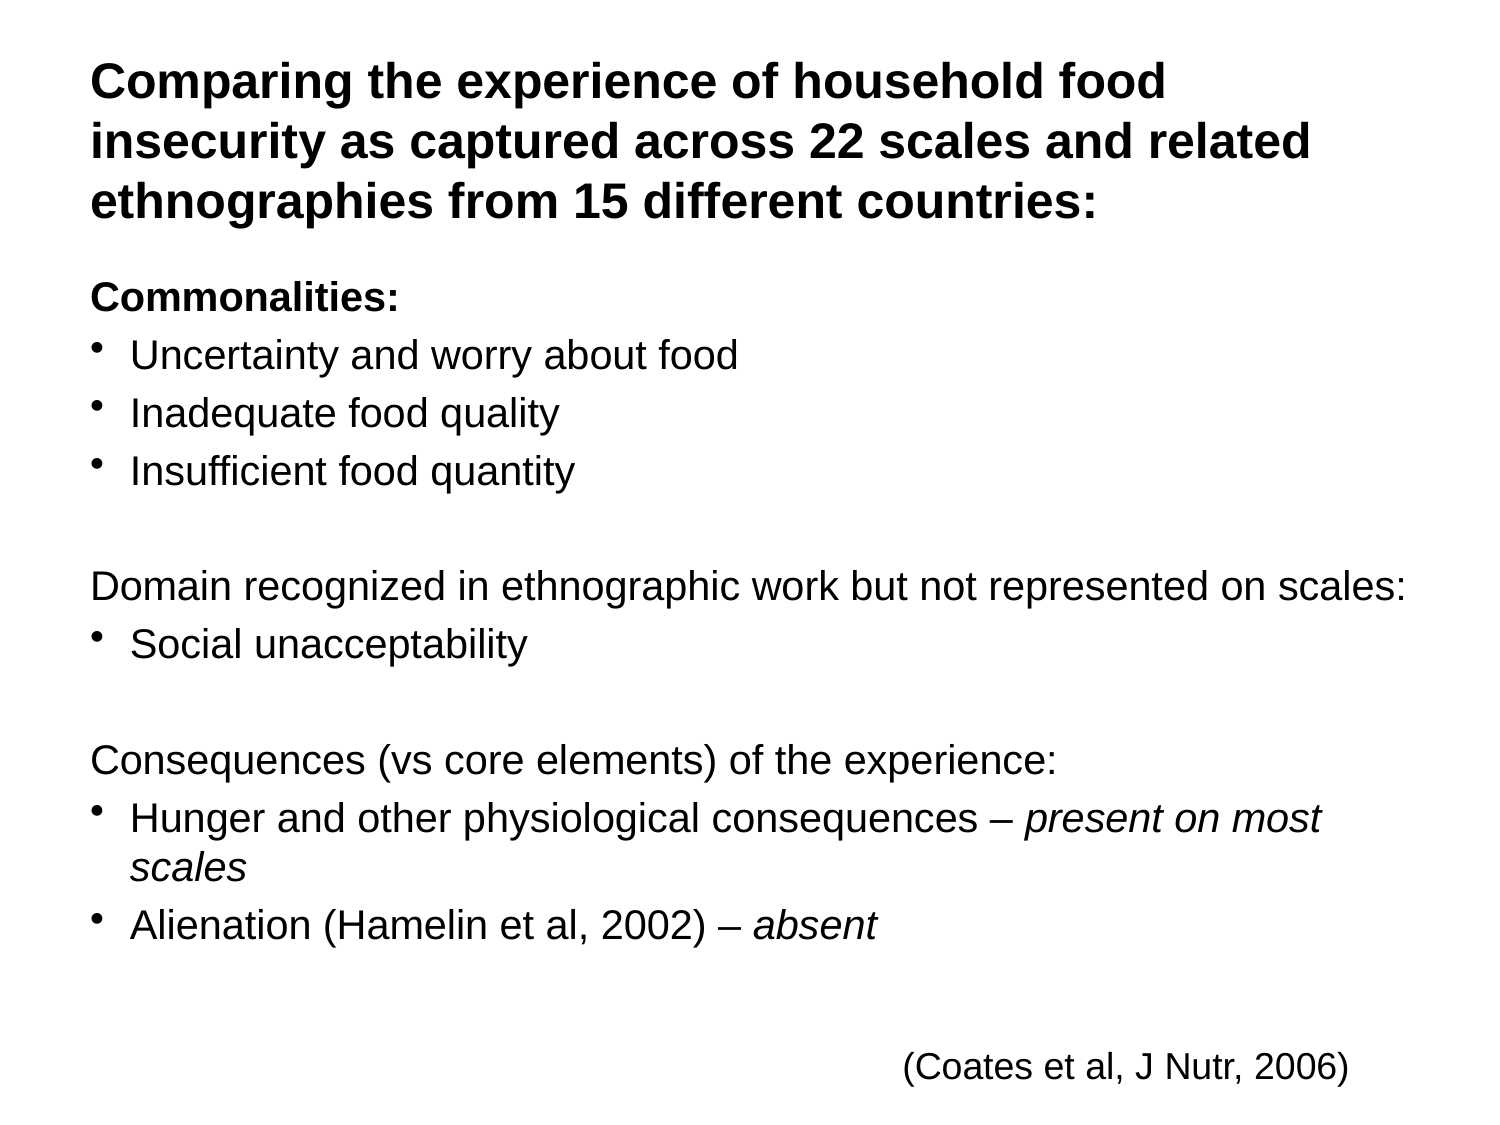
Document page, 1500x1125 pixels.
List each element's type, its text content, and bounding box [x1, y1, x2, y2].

list Commonalities: Uncertainty and worry about food Inadequate food quality Insufficient food quantity Domain recognized in ethnographic work but not represented on scales: Social unacceptability Consequences (vs core elements) of the experience: Hunger and other physiological consequences – present on most scales Alienation (Hamelin et al, 2002) – absent [75, 262, 1425, 1005]
text_box (Coates et al, J Nutr, 2006) [887, 1034, 1442, 1095]
title Comparing the experience of household food insecurity as captured across 22 scales and related ethnographies from 15 different countries: [75, 45, 1425, 233]
